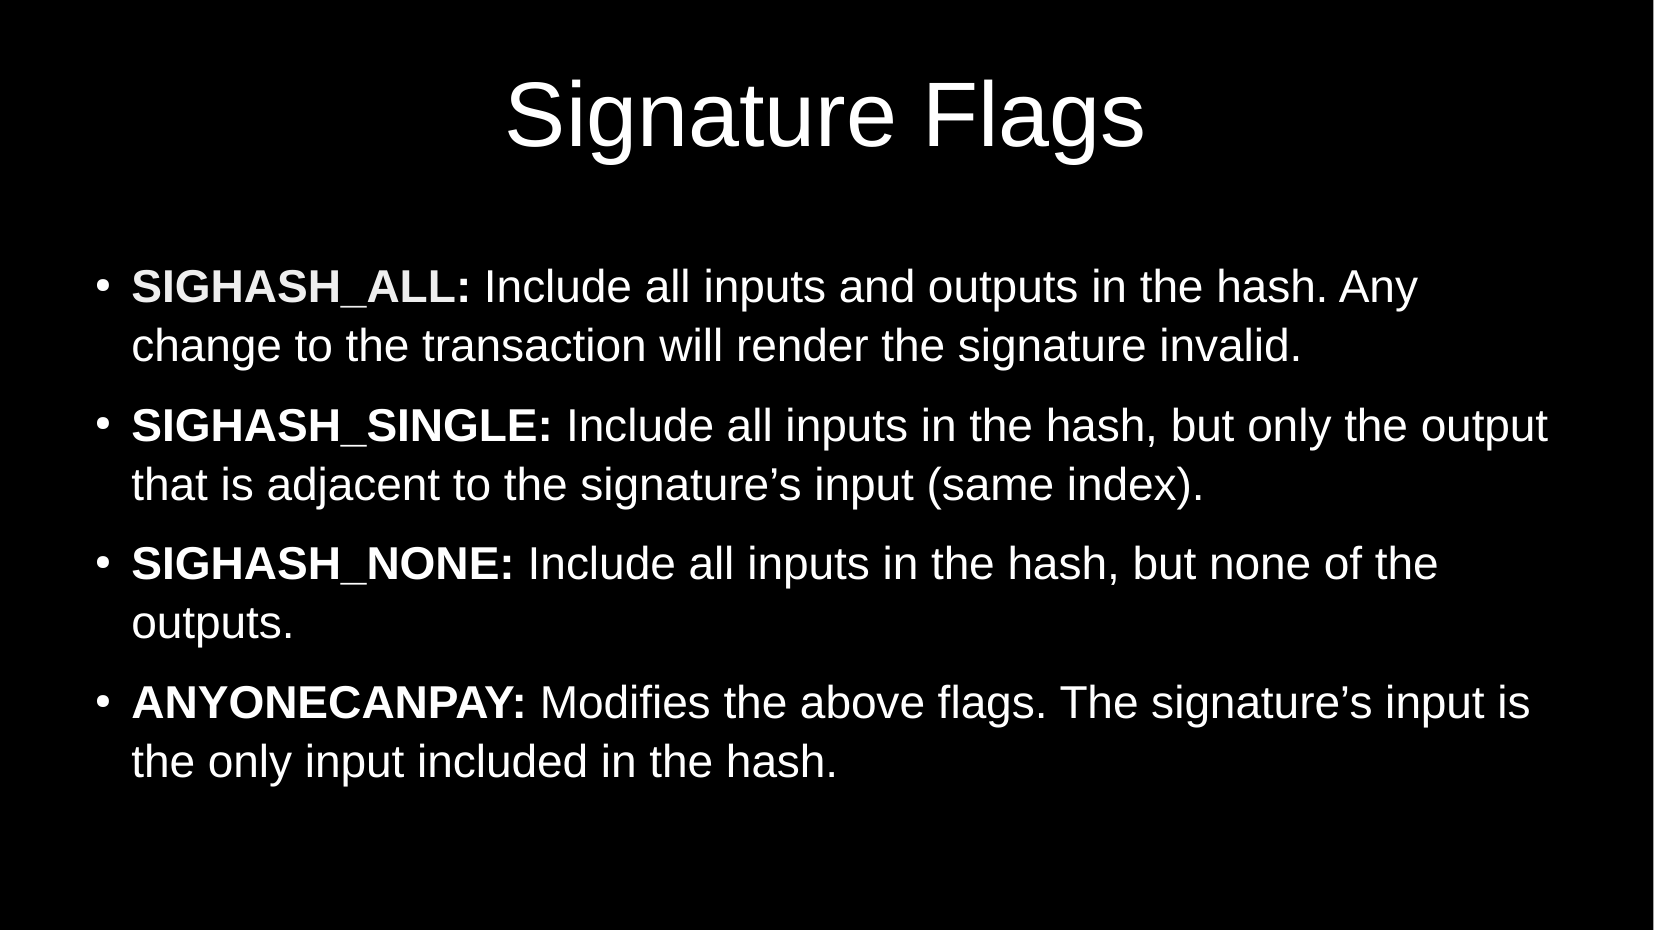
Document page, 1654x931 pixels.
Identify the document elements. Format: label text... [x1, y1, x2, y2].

list SIGHASH_ALL: Include all inputs and outputs in the hash. Any change to the transaction will render the signature invalid. SIGHASH_SINGLE: Include all inputs in the hash, but only the output that is adjacent to the signature’s input (same index). SIGHASH_NONE: Include all inputs in the hash, but none of the outputs. ANYONECANPAY: Modifies the above flags. The signature’s input is the only input included in the hash. [82, 252, 1571, 793]
title Signature Flags [82, 37, 1571, 193]
